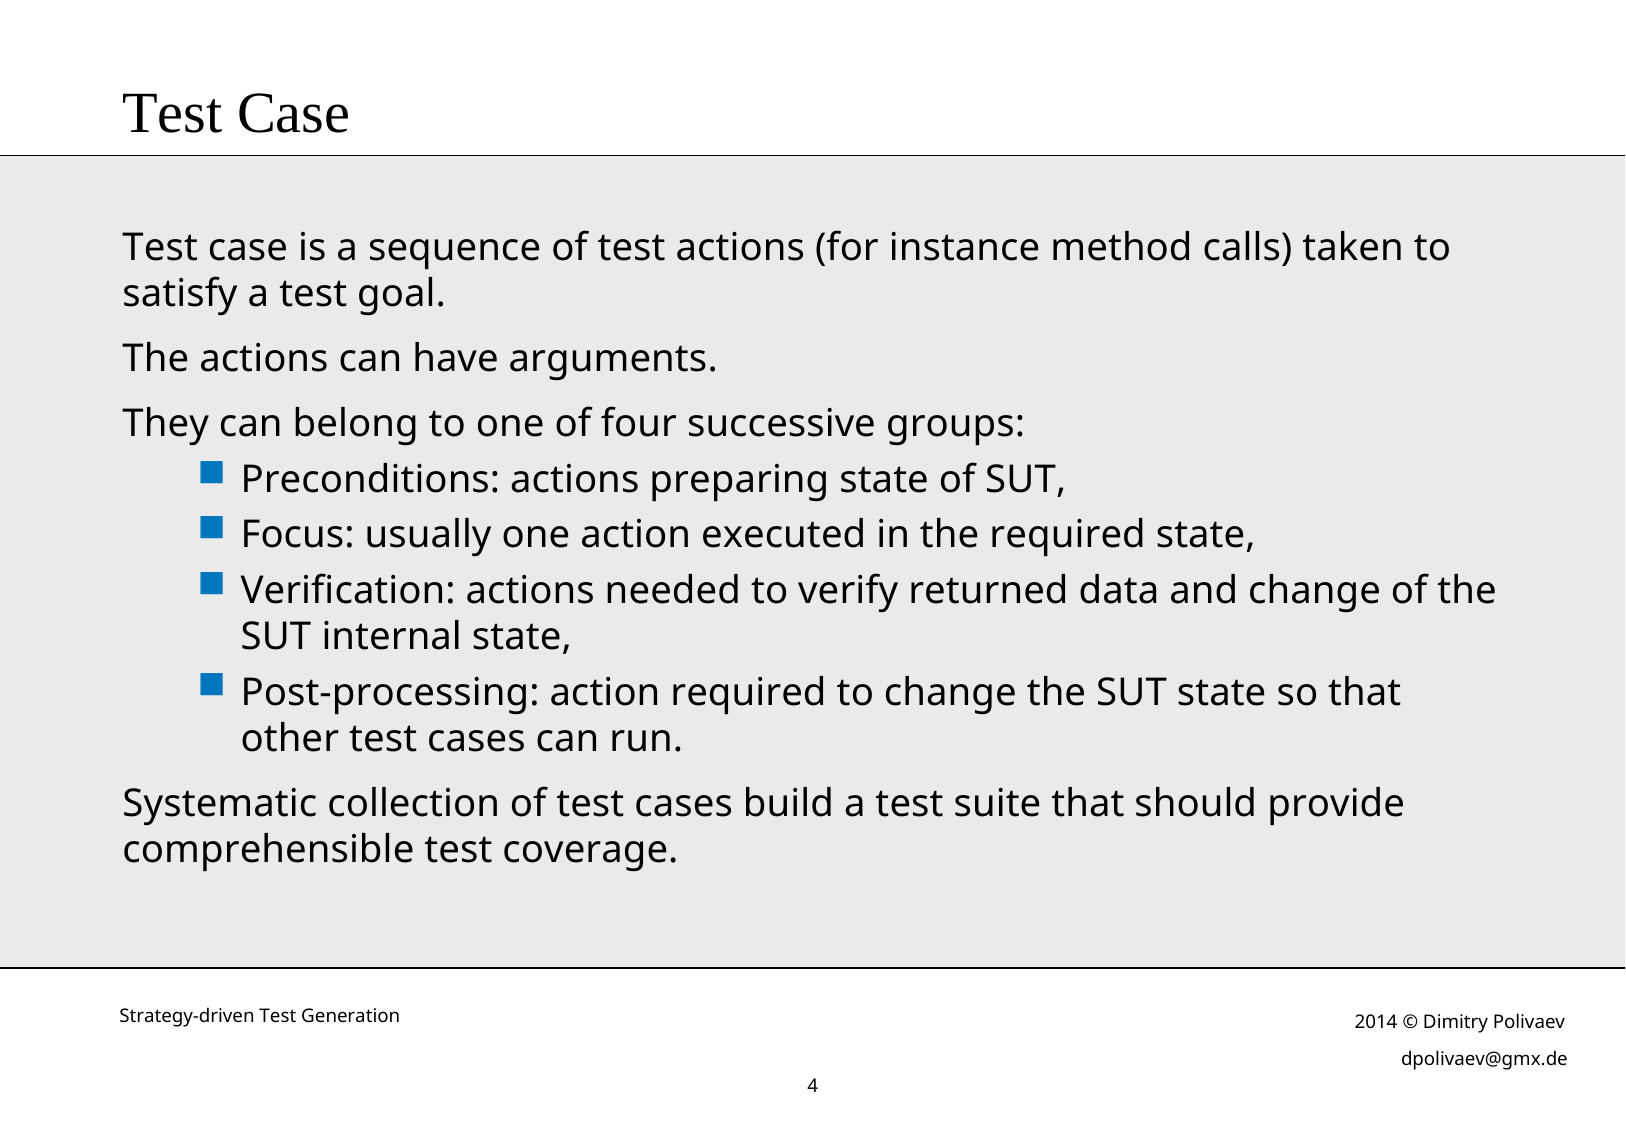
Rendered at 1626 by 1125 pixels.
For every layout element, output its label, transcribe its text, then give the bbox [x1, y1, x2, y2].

list Test case is a sequence of test actions (for instance method calls) taken to satisfy a test goal. The actions can have arguments. They can belong to one of four successive groups: Preconditions: actions preparing state of SUT, Focus: usually one action executed in the required state, Verification: actions needed to verify returned data and change of the SUT internal state, Post-processing: action required to change the SUT state so that other test cases can run. Systematic collection of test cases build a test suite that should provide comprehensible test coverage. [122, 222, 1501, 875]
title Test Case [122, 70, 1501, 145]
